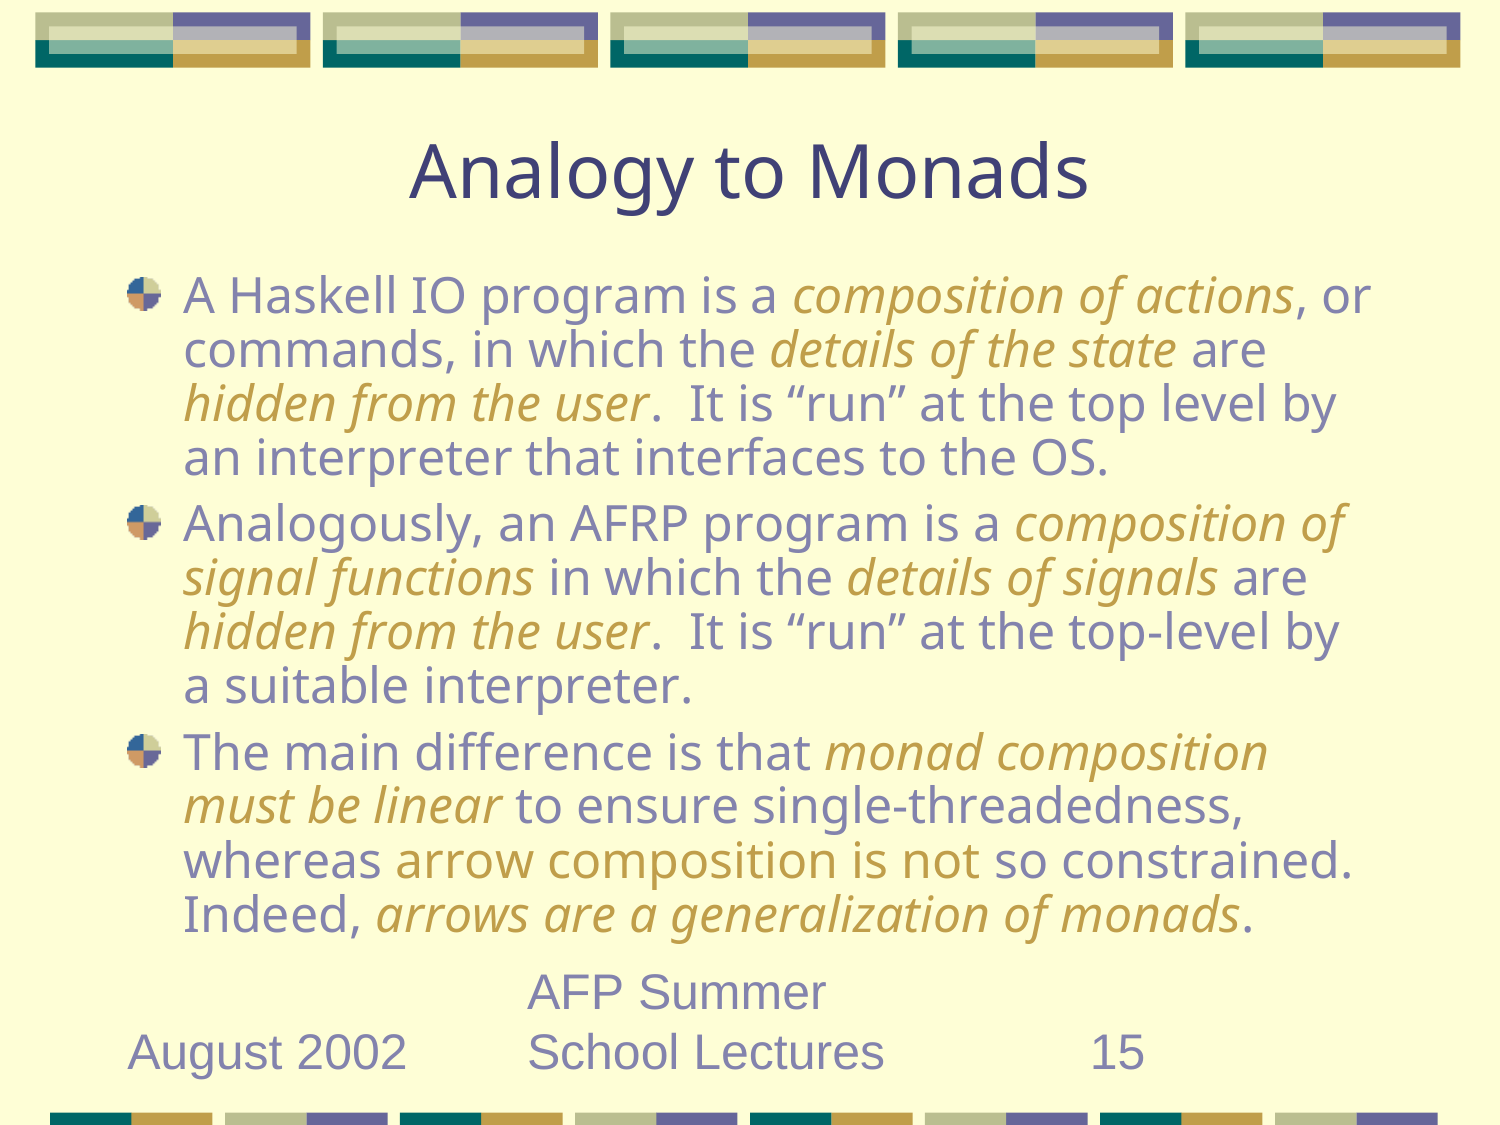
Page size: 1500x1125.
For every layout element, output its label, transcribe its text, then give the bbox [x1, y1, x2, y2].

list A Haskell IO program is a composition of actions, or commands, in which the details of the state are hidden from the user. It is “run” at the top level by an interpreter that interfaces to the OS. Analogously, an AFRP program is a composition of signal functions in which the details of signals are hidden from the user. It is “run” at the top-level by a suitable interpreter. The main difference is that monad composition must be linear to ensure single-threadedness, whereas arrow composition is not so constrained. Indeed, arrows are a generalization of monads. [112, 262, 1388, 1001]
title Analogy to Monads [112, 99, 1388, 238]
